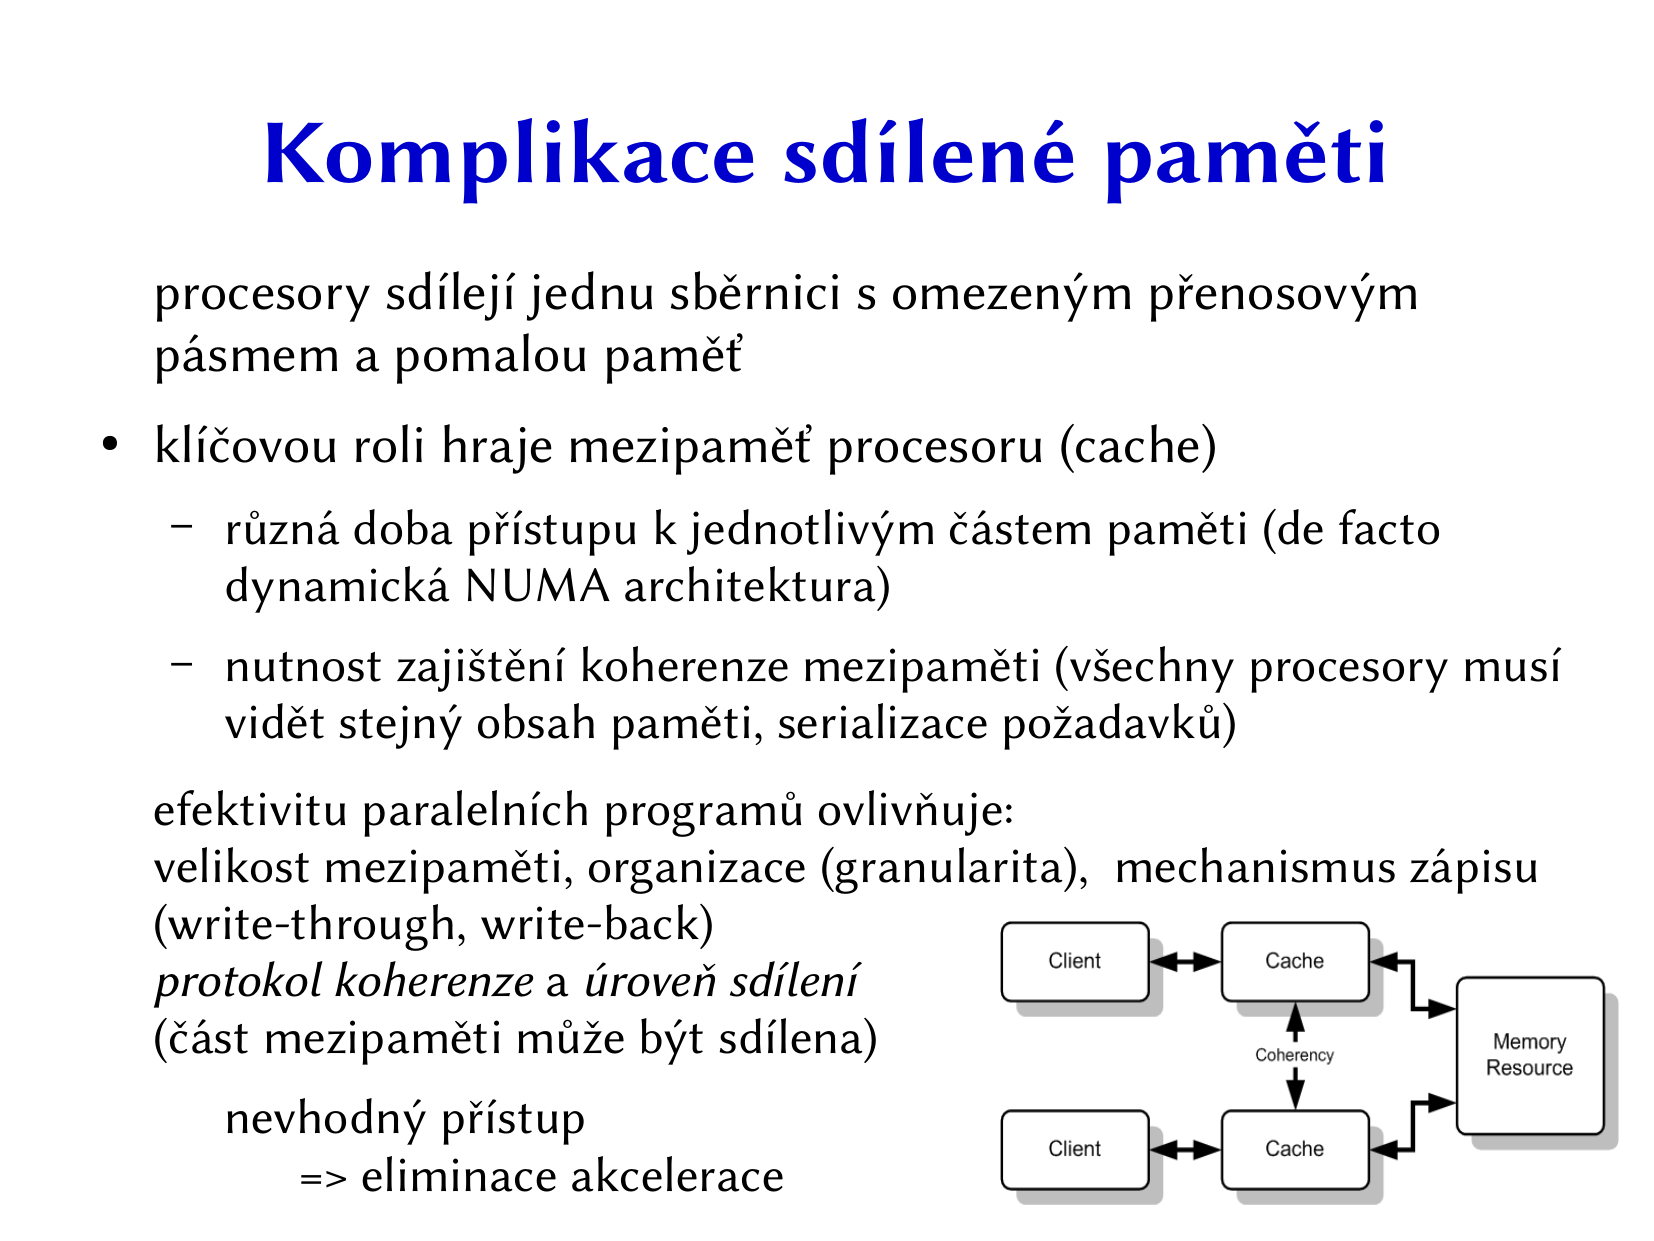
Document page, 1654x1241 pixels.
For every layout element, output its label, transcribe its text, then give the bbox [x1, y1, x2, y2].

picture [1000, 921, 1619, 1205]
title Komplikace sdílené paměti [82, 49, 1571, 257]
list procesory sdílejí jednu sběrnici s omezeným přenosovým pásmem a pomalou paměť klíčovou roli hraje mezipaměť procesoru (cache) různá doba přístupu k jednotlivým částem paměti (de facto dynamická NUMA architektura) nutnost zajištění koherenze mezipaměti (všechny procesory musí vidět stejný obsah paměti, serializace požadavků) efektivitu paralelních programů ovlivňuje: velikost mezipaměti, organizace (granularita), mechanismus zápisu (write-through, write-back) protokol koherenze a úroveň sdílení (část mezipaměti může být sdílena) nevhodný přístup => eliminace akcelerace [82, 261, 1571, 981]
